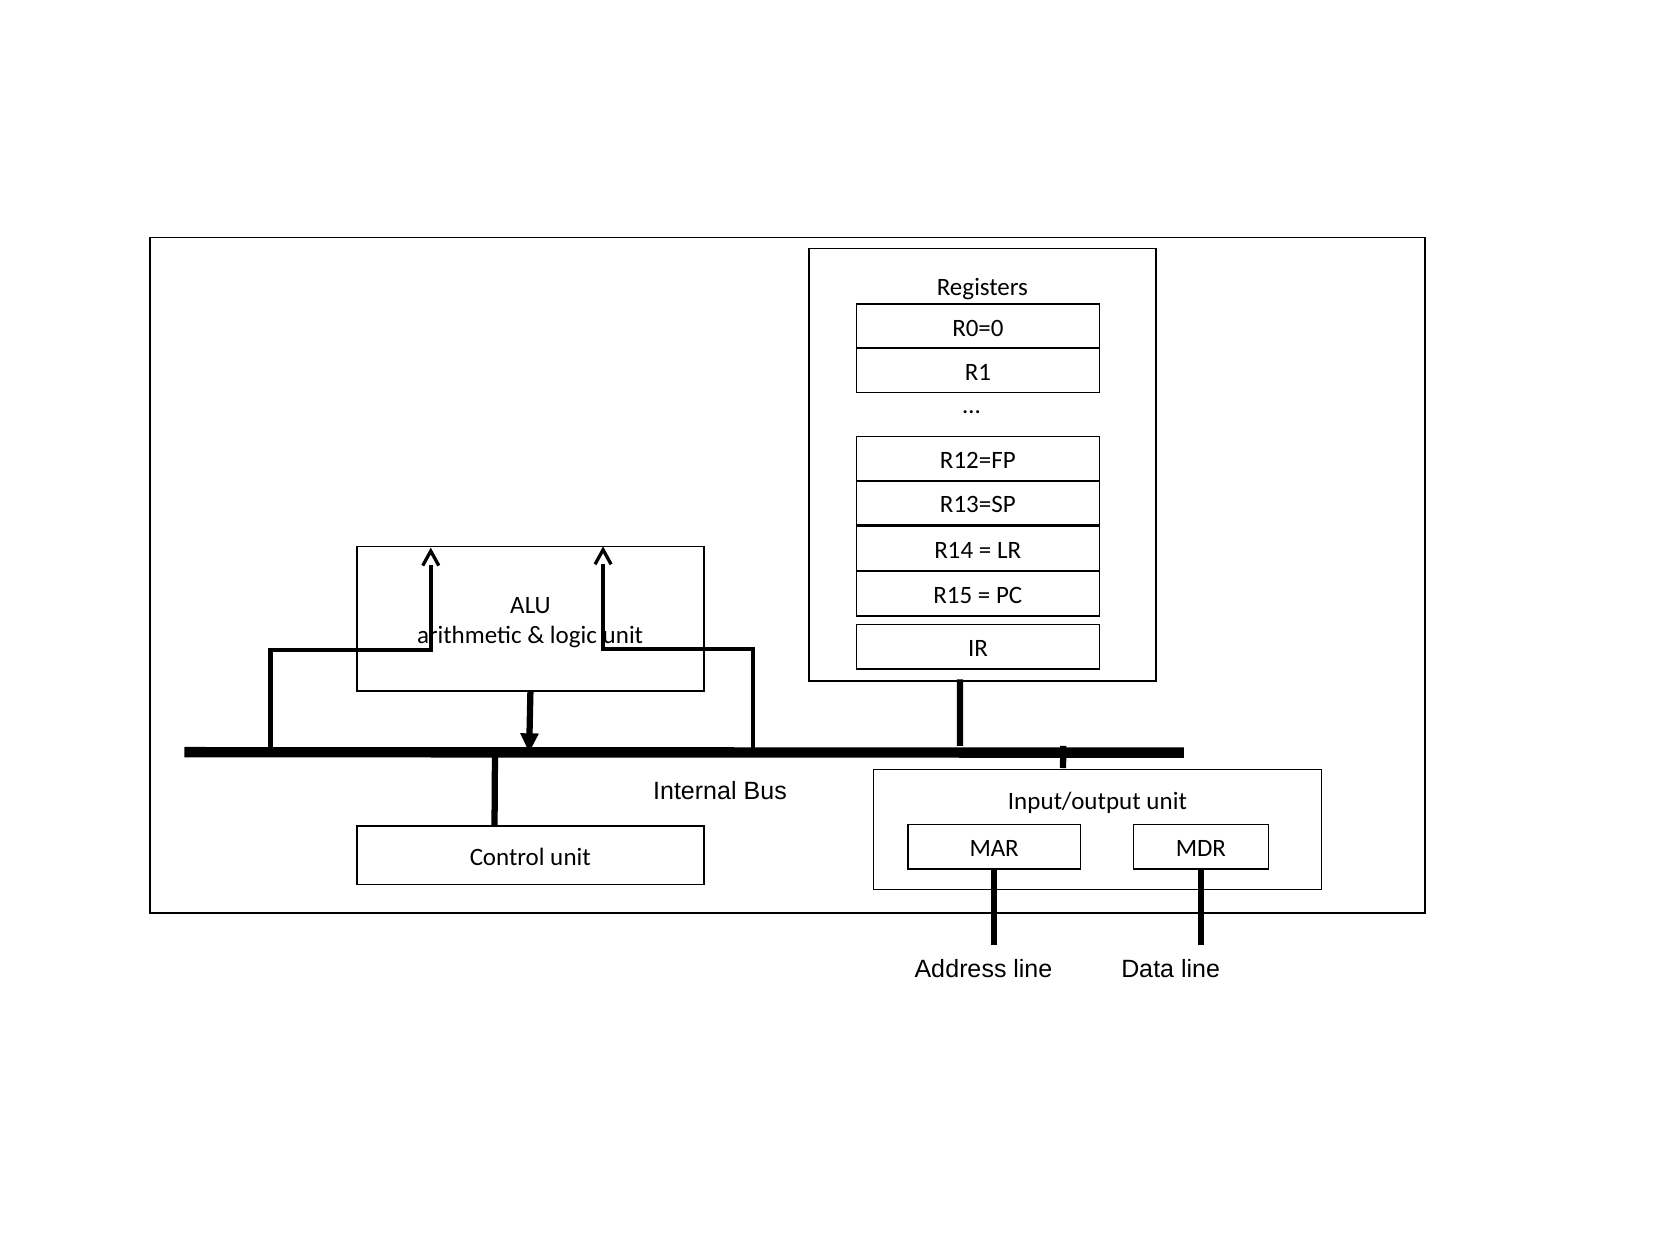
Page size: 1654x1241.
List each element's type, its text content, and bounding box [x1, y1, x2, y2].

text_box Address line [890, 944, 1097, 991]
text_box Data line [1097, 944, 1305, 991]
text_box Registers [808, 248, 1157, 681]
text_box Input/output unit [873, 769, 1322, 890]
text_box Control unit [356, 825, 704, 885]
text_box R0=0 [856, 303, 1100, 348]
text_box MAR [908, 824, 1081, 869]
text_box MDR [1133, 824, 1269, 869]
text_box R12=FP [856, 436, 1100, 480]
text_box R13=SP [856, 480, 1100, 526]
text_box R14 = LR [856, 526, 1100, 571]
text_box R15 = PC [856, 571, 1100, 616]
text_box … [948, 393, 995, 427]
text_box IR [856, 624, 1100, 669]
text_box Internal Bus [629, 767, 802, 813]
text_box R1 [856, 348, 1100, 393]
text_box ALU arithmetic & logic unit [356, 546, 704, 692]
